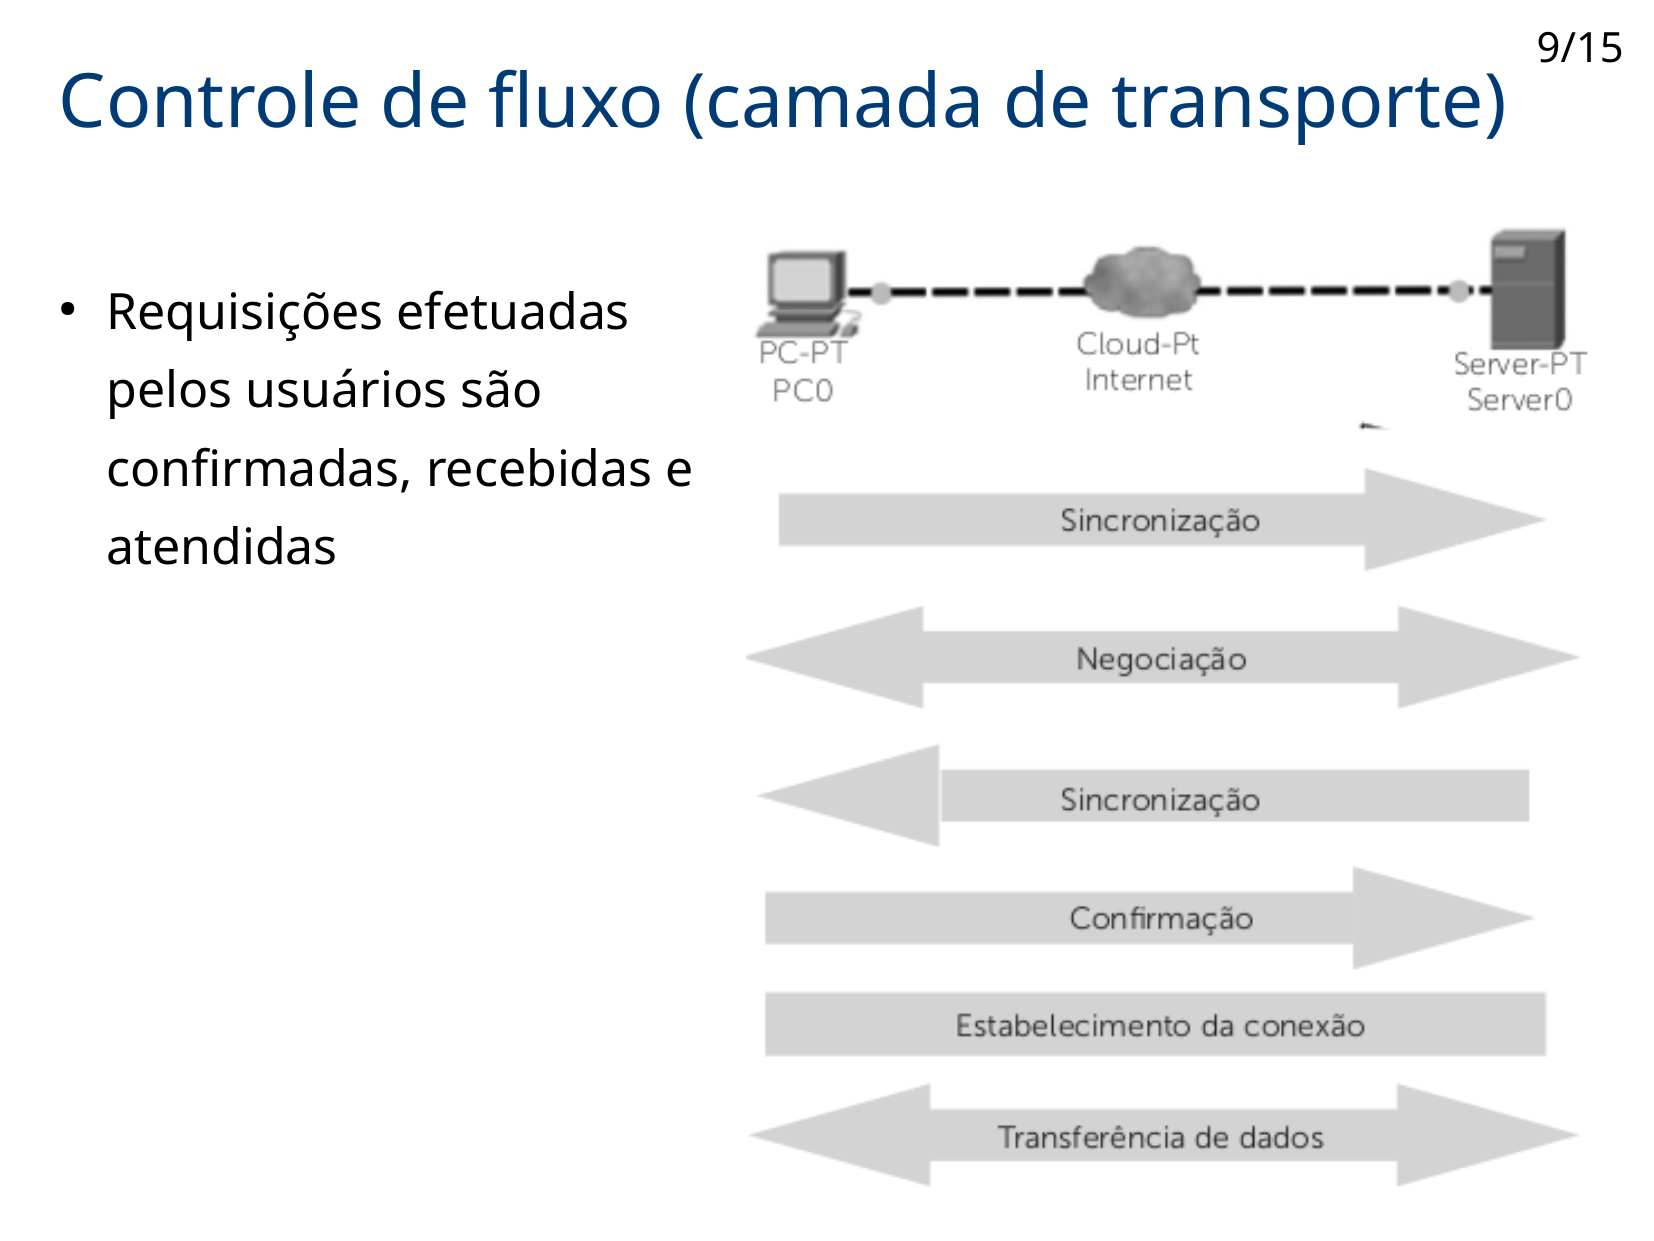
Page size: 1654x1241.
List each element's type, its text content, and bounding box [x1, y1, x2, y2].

list Requisições efetuadas pelos usuários são confirmadas, recebidas e atendidas [59, 265, 722, 1211]
picture [746, 214, 1597, 1200]
title Controle de fluxo (camada de transporte) [59, 47, 1625, 166]
